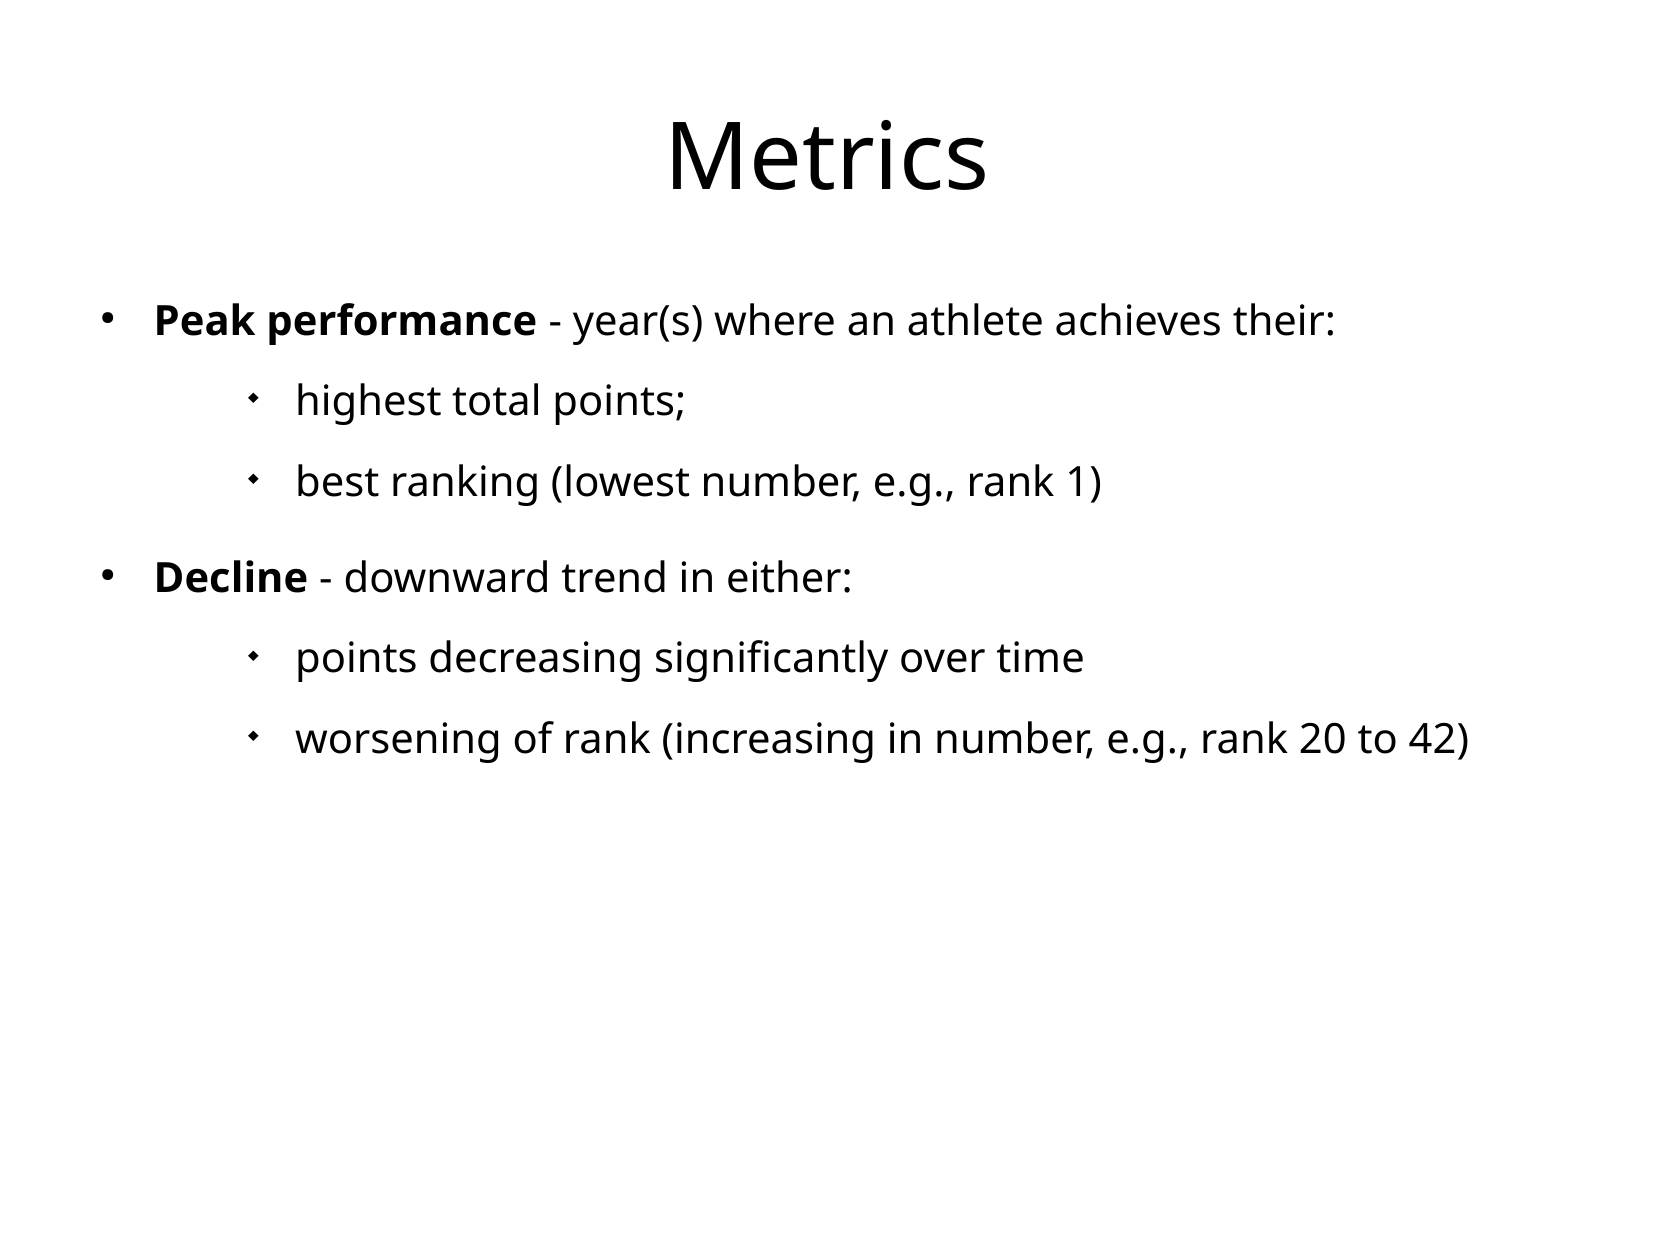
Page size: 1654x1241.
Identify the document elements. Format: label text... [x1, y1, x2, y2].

title Metrics [82, 49, 1571, 257]
list Peak performance - year(s) where an athlete achieves their: highest total points; best ranking (lowest number, e.g., rank 1) Decline - downward trend in either: points decreasing significantly over time worsening of rank (increasing in number, e.g., rank 20 to 42) [82, 290, 1571, 1010]
